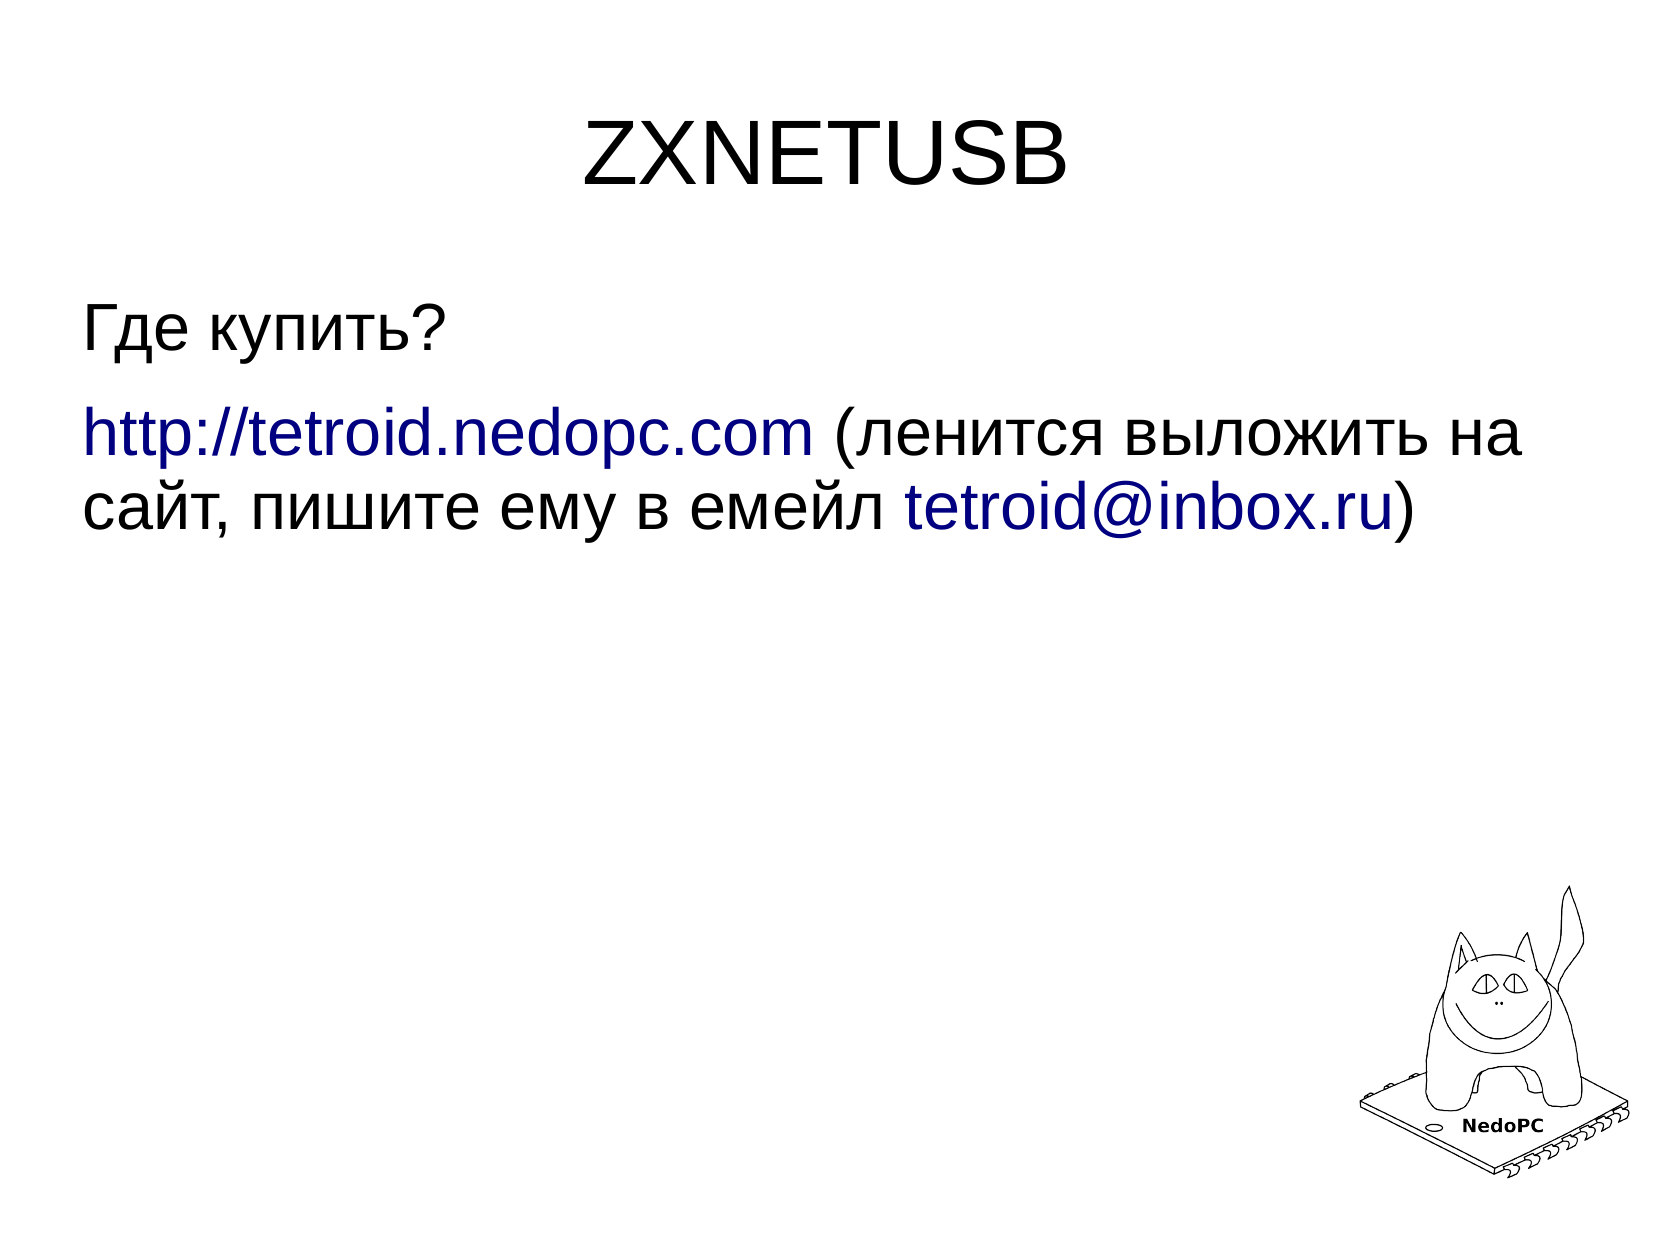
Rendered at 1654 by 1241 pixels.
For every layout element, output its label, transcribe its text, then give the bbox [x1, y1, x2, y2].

list Где купить? http://tetroid.nedopc.com (ленится выложить на сайт, пишите ему в емейл tetroid@inbox.ru) [82, 290, 1571, 1156]
picture [5, 37, 1654, 1207]
